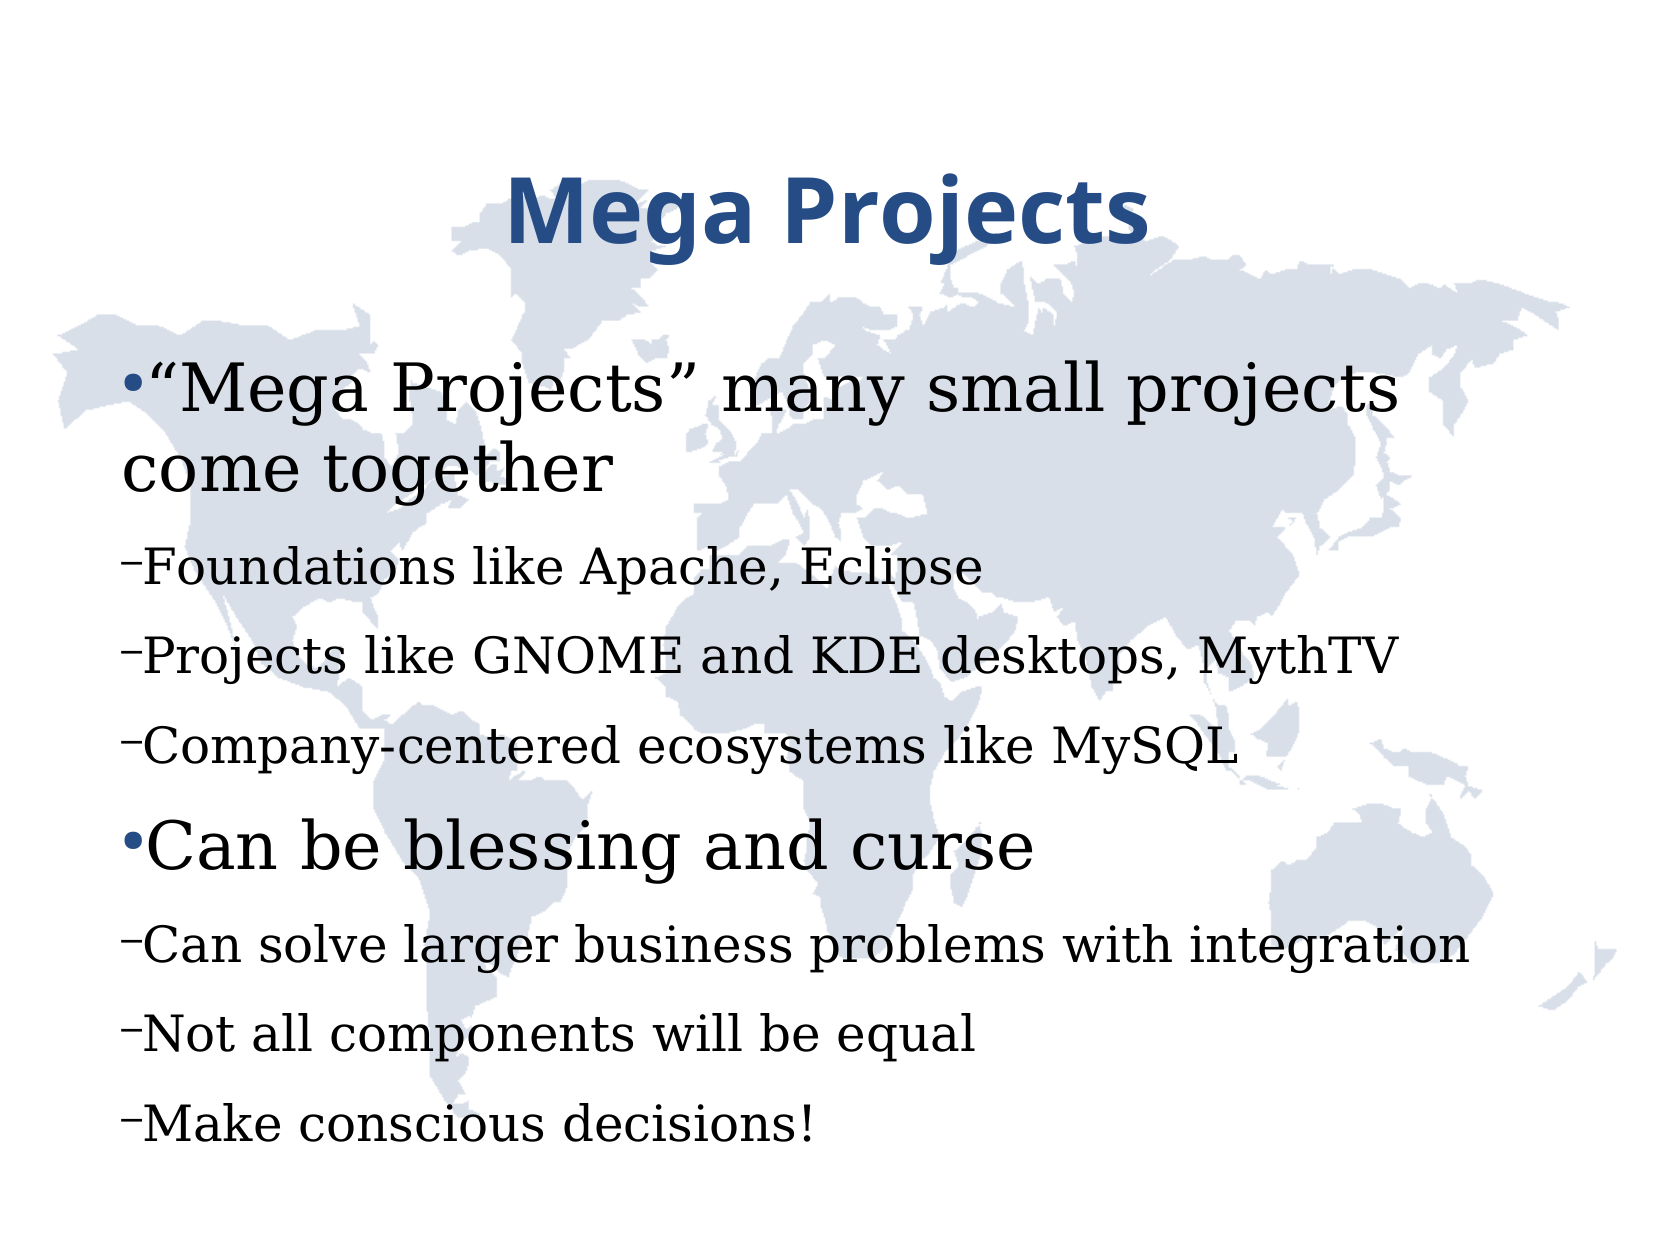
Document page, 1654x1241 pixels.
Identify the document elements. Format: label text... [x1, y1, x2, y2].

title Mega Projects [121, 102, 1534, 310]
list “Mega Projects” many small projects come together Foundations like Apache, Eclipse Projects like GNOME and KDE desktops, MythTV Company-centered ecosystems like MySQL Can be blessing and curse Can solve larger business problems with integration Not all components will be equal Make conscious decisions! [121, 344, 1534, 1163]
